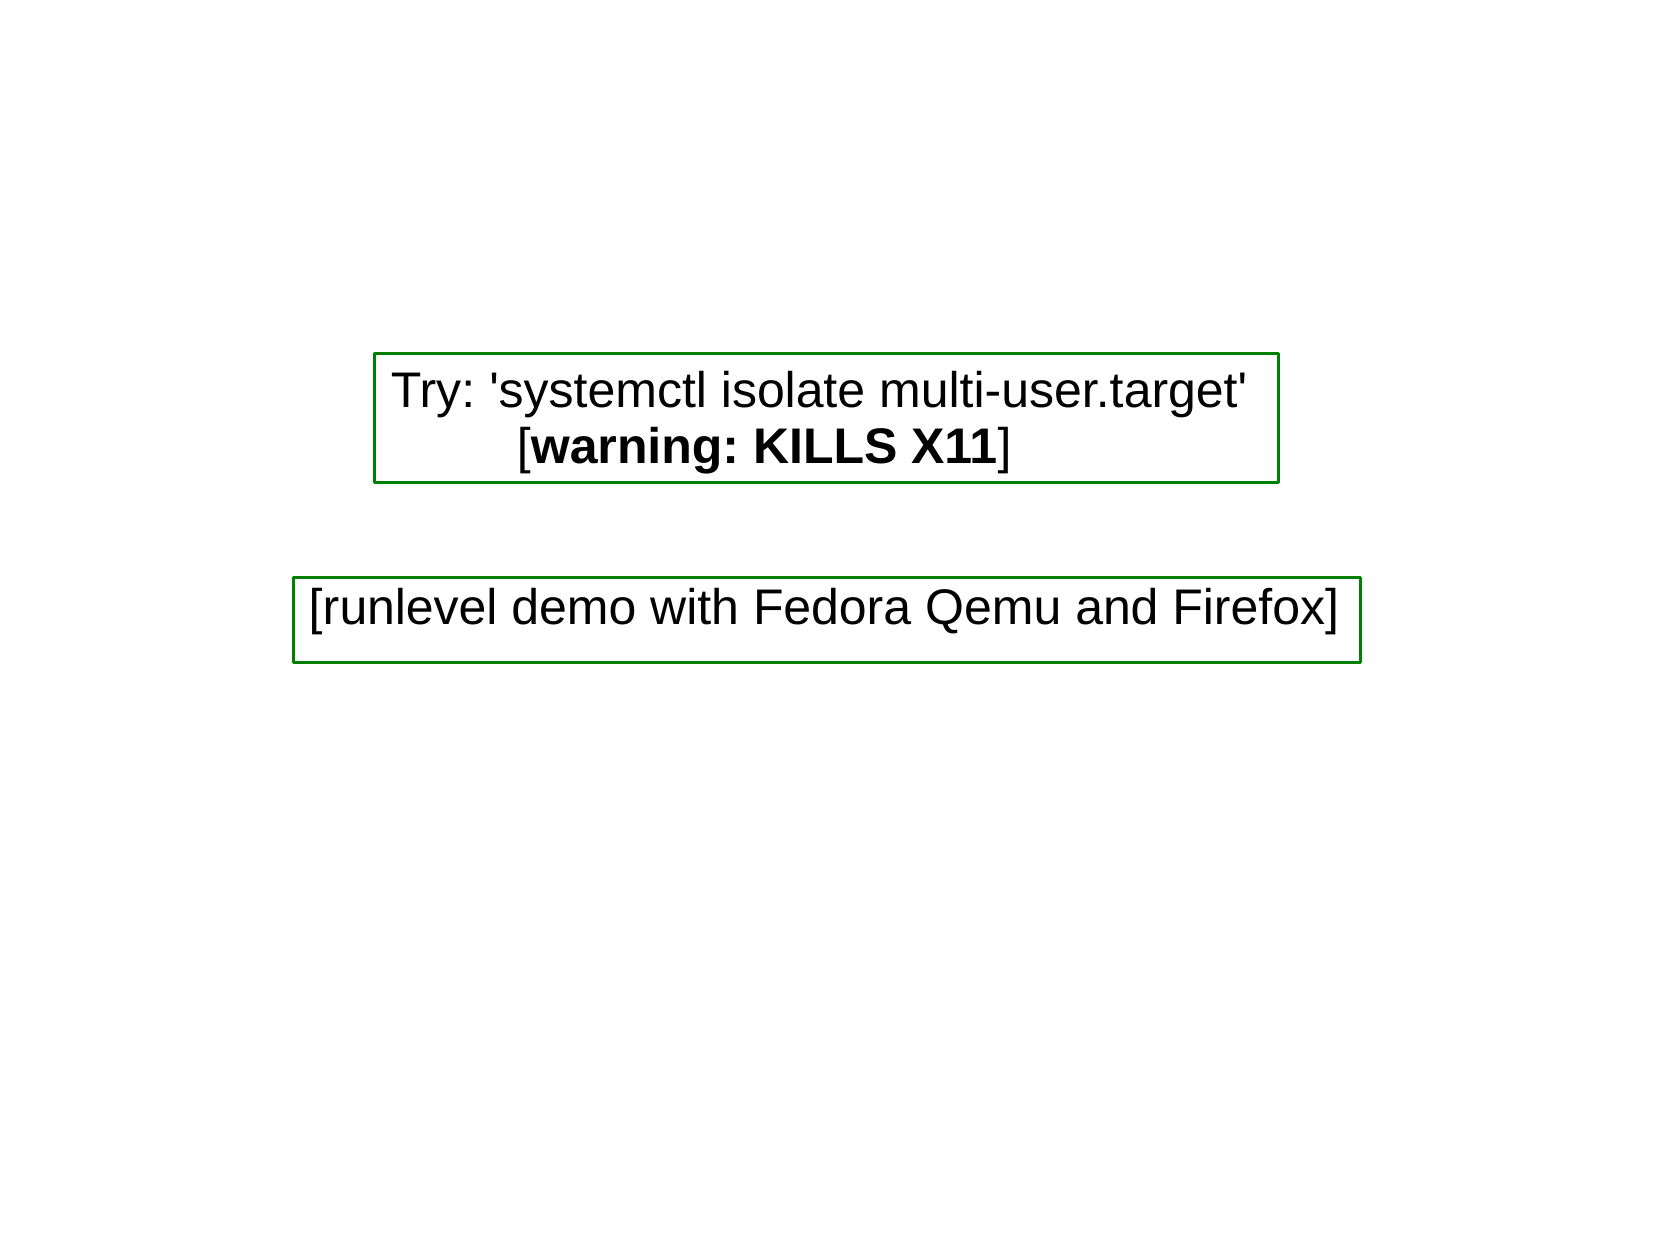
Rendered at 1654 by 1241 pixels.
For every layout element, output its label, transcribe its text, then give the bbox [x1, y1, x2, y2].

list [runlevel demo with Fedora Qemu and Firefox] [293, 577, 1361, 663]
text_box Try: 'systemctl isolate multi-user.target' [warning: KILLS X11] [374, 353, 1279, 483]
